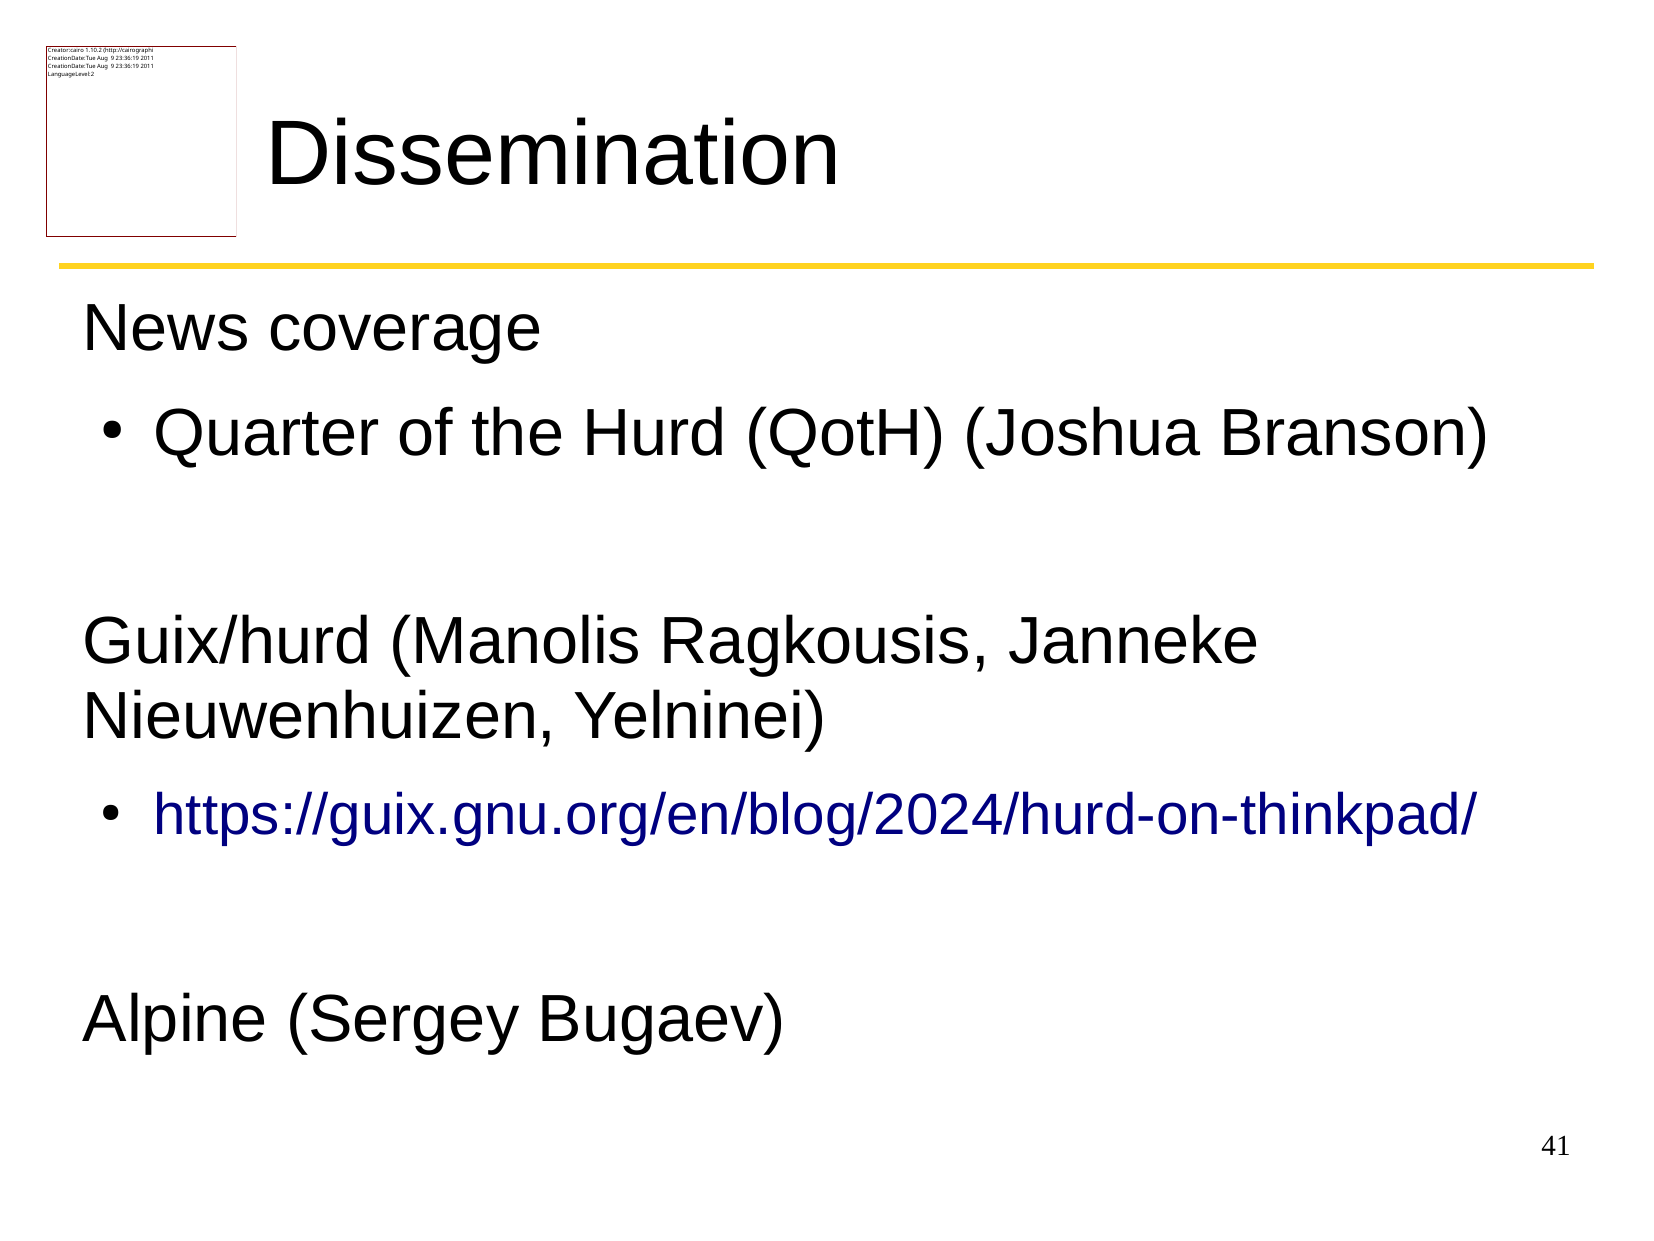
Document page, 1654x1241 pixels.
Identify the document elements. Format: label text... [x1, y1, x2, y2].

list News coverage Quarter of the Hurd (QotH) (Joshua Branson) Guix/hurd (Manolis Ragkousis, Janneke Nieuwenhuizen, Yelninei) https://guix.gnu.org/en/blog/2024/hurd-on-thinkpad/ Alpine (Sergey Bugaev) [82, 290, 1571, 1152]
title Dissemination [265, 49, 1571, 257]
